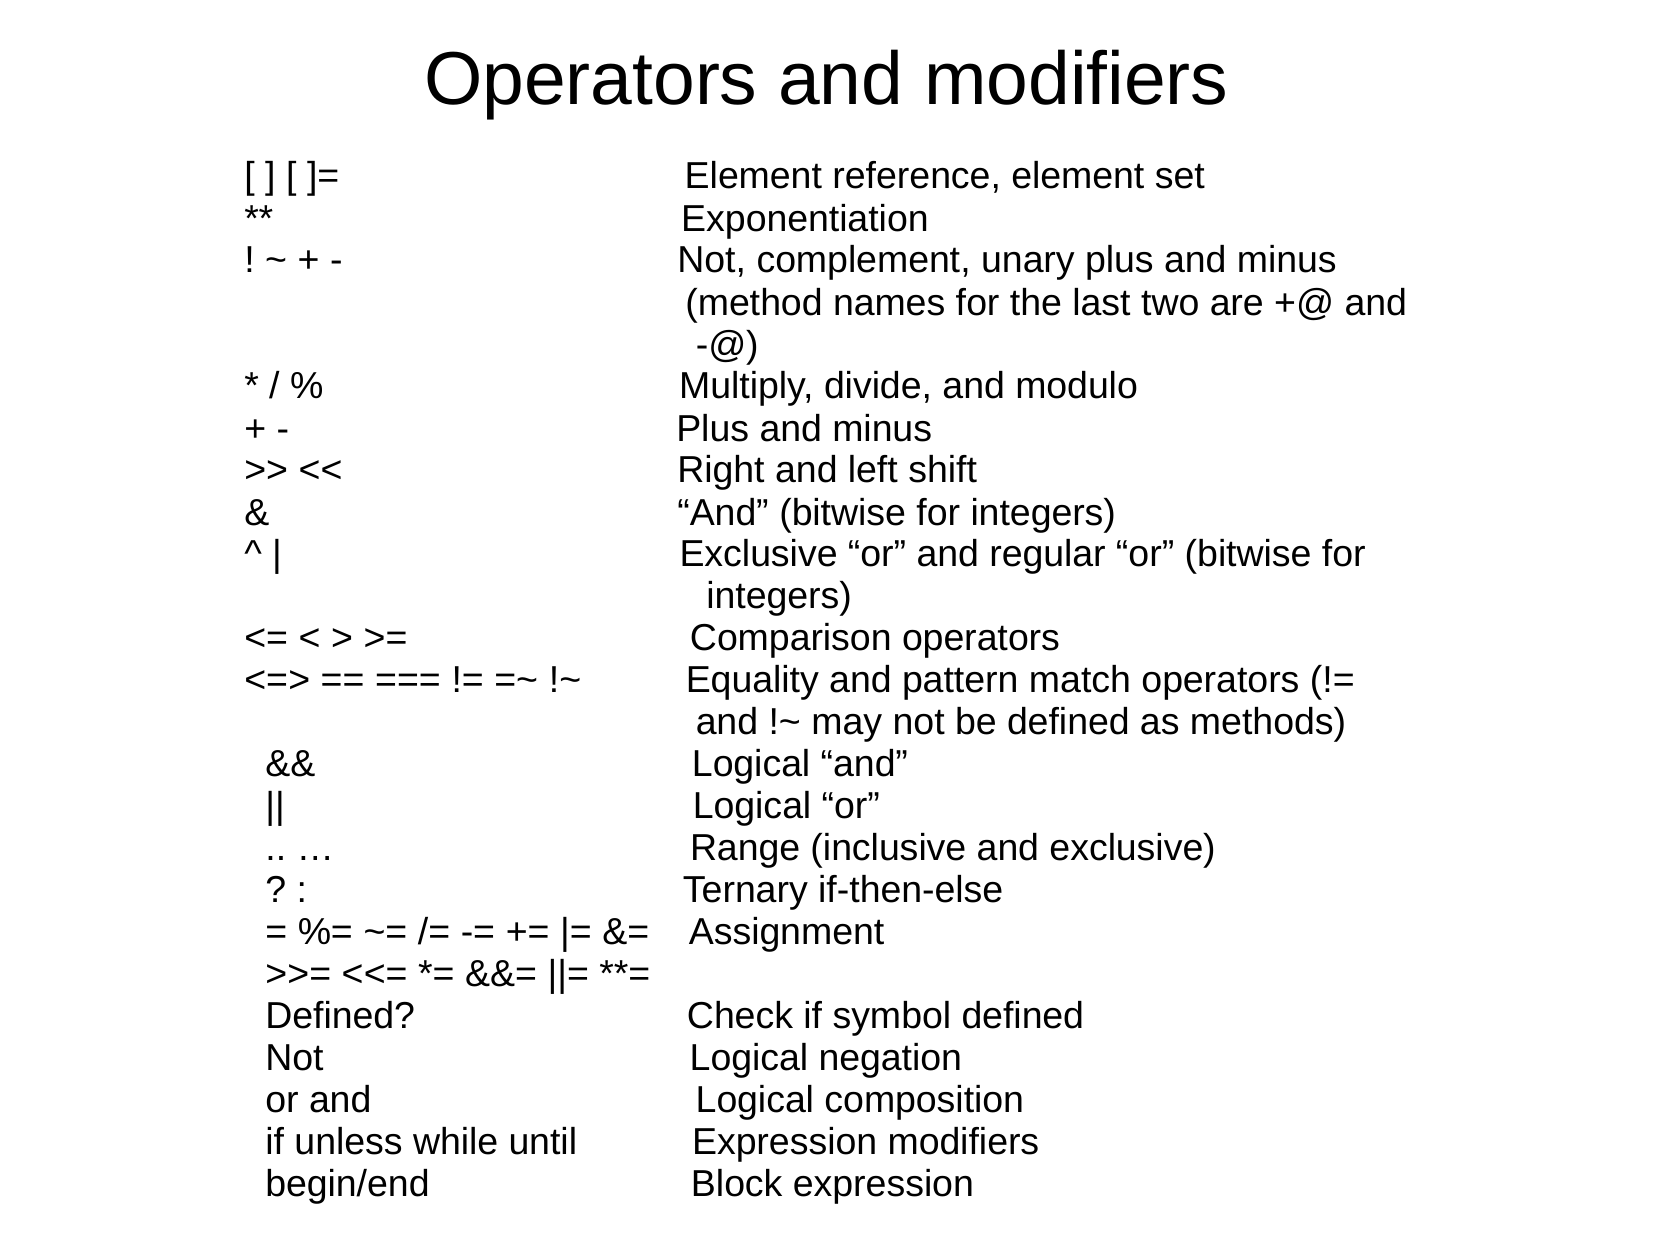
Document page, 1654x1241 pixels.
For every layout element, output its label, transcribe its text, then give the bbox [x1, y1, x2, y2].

text_box [ ] [ ]= Element reference, element set ** Exponentiation ! ~ + - Not, complement, unary plus and minus (method names for the last two are +@ and -@) * / % Multiply, divide, and modulo + - Plus and minus >> << Right and left shift & “And” (bitwise for integers) ^ | Exclusive “or” and regular “or” (bitwise for integers) <= < > >= Comparison operators <=> == === != =~ !~ Equality and pattern match operators (!= and !~ may not be defined as methods) && Logical “and” || Logical “or” .. … Range (inclusive and exclusive) ? : Ternary if-then-else = %= ~= /= -= += |= &= Assignment >>= <<= *= &&= ||= **= Defined? Check if symbol defined Not Logical negation or and Logical composition if unless while until Expression modifiers begin/end Block expression [177, 147, 1477, 1213]
text_box Operators and modifiers [409, 29, 1244, 148]
